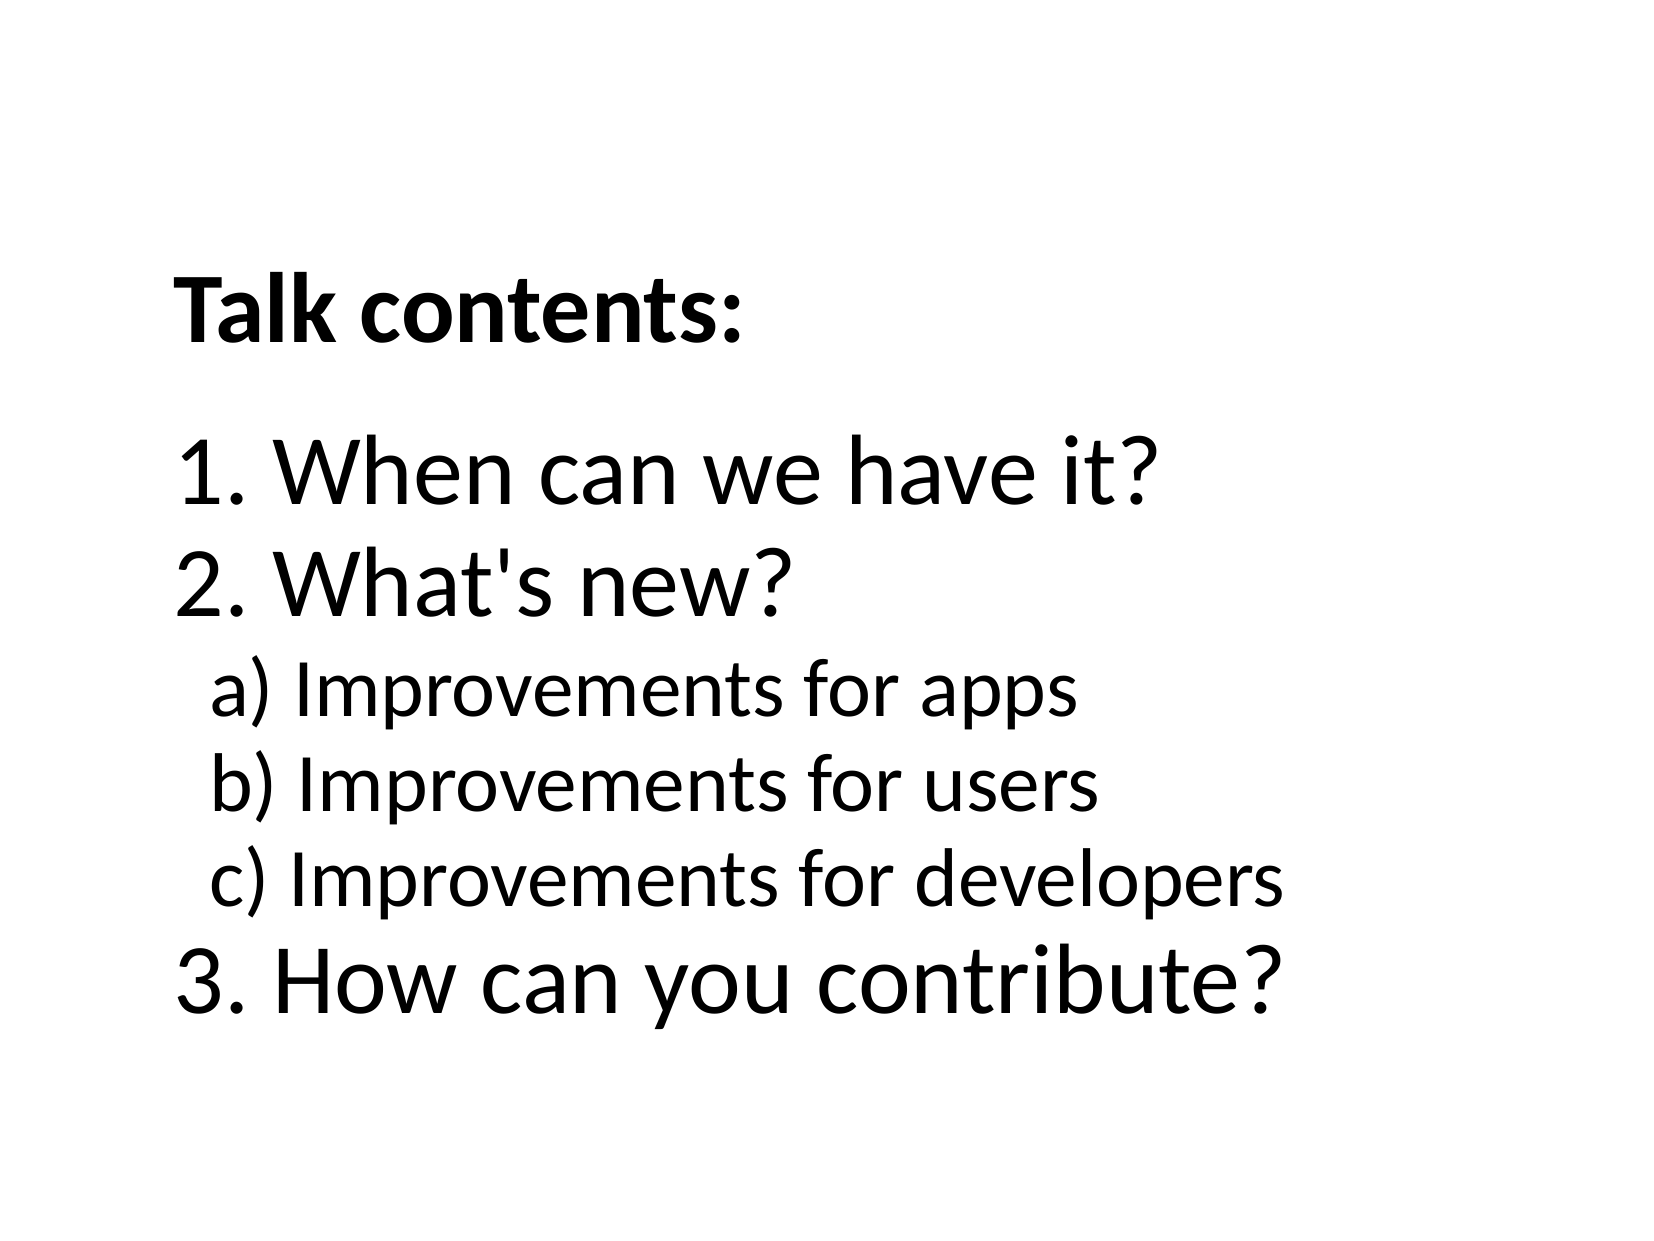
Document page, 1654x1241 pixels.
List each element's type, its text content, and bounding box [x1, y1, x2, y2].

text_box Talk contents: When can we have it? What's new? Improvements for apps Improvements for users Improvements for developers How can you contribute? [158, 259, 1654, 1053]
